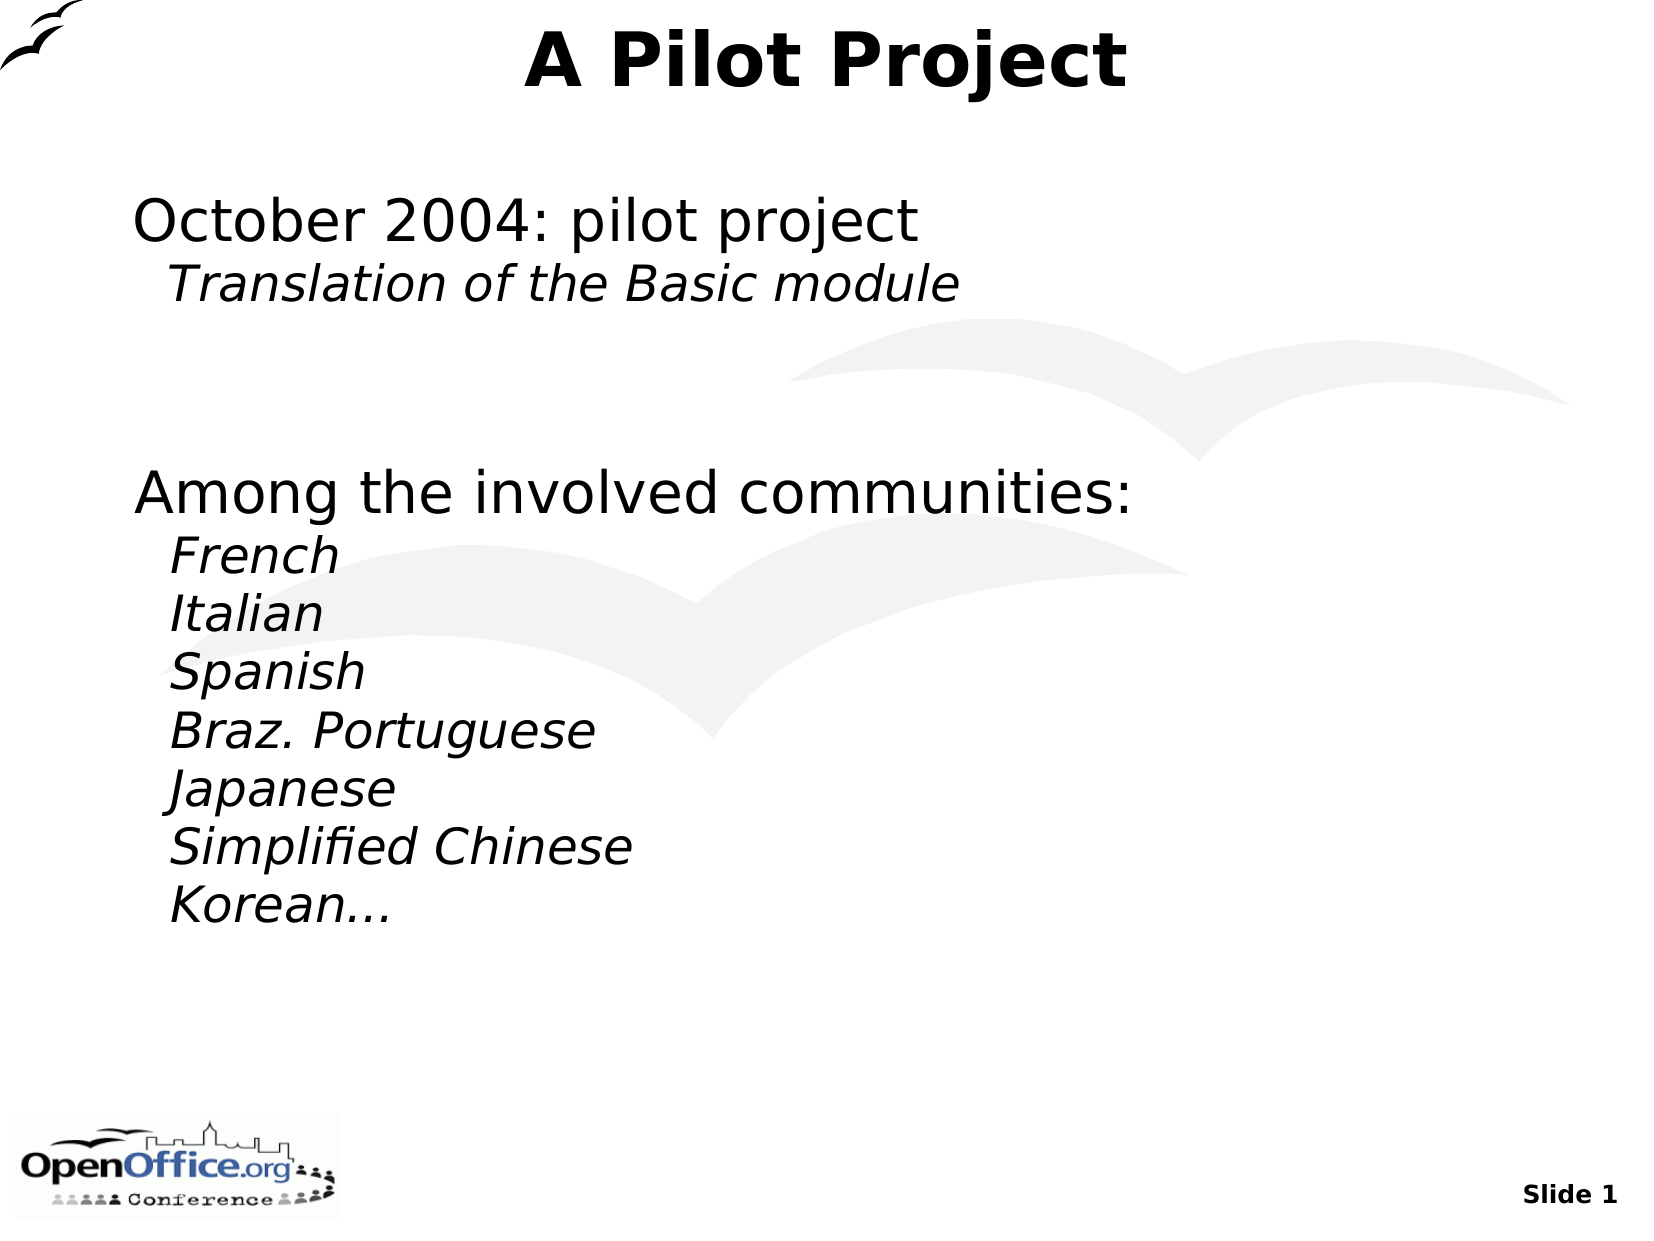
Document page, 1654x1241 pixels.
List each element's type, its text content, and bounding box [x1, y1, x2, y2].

title A Pilot Project [0, 0, 1654, 121]
picture [15, 1112, 341, 1220]
text_box October 2004: pilot project Translation of the Basic module [96, 187, 1531, 379]
text_box Among the involved communities: French Italian Spanish Braz. Portuguese Japanese Simplified Chinese Korean... [99, 459, 1525, 1062]
